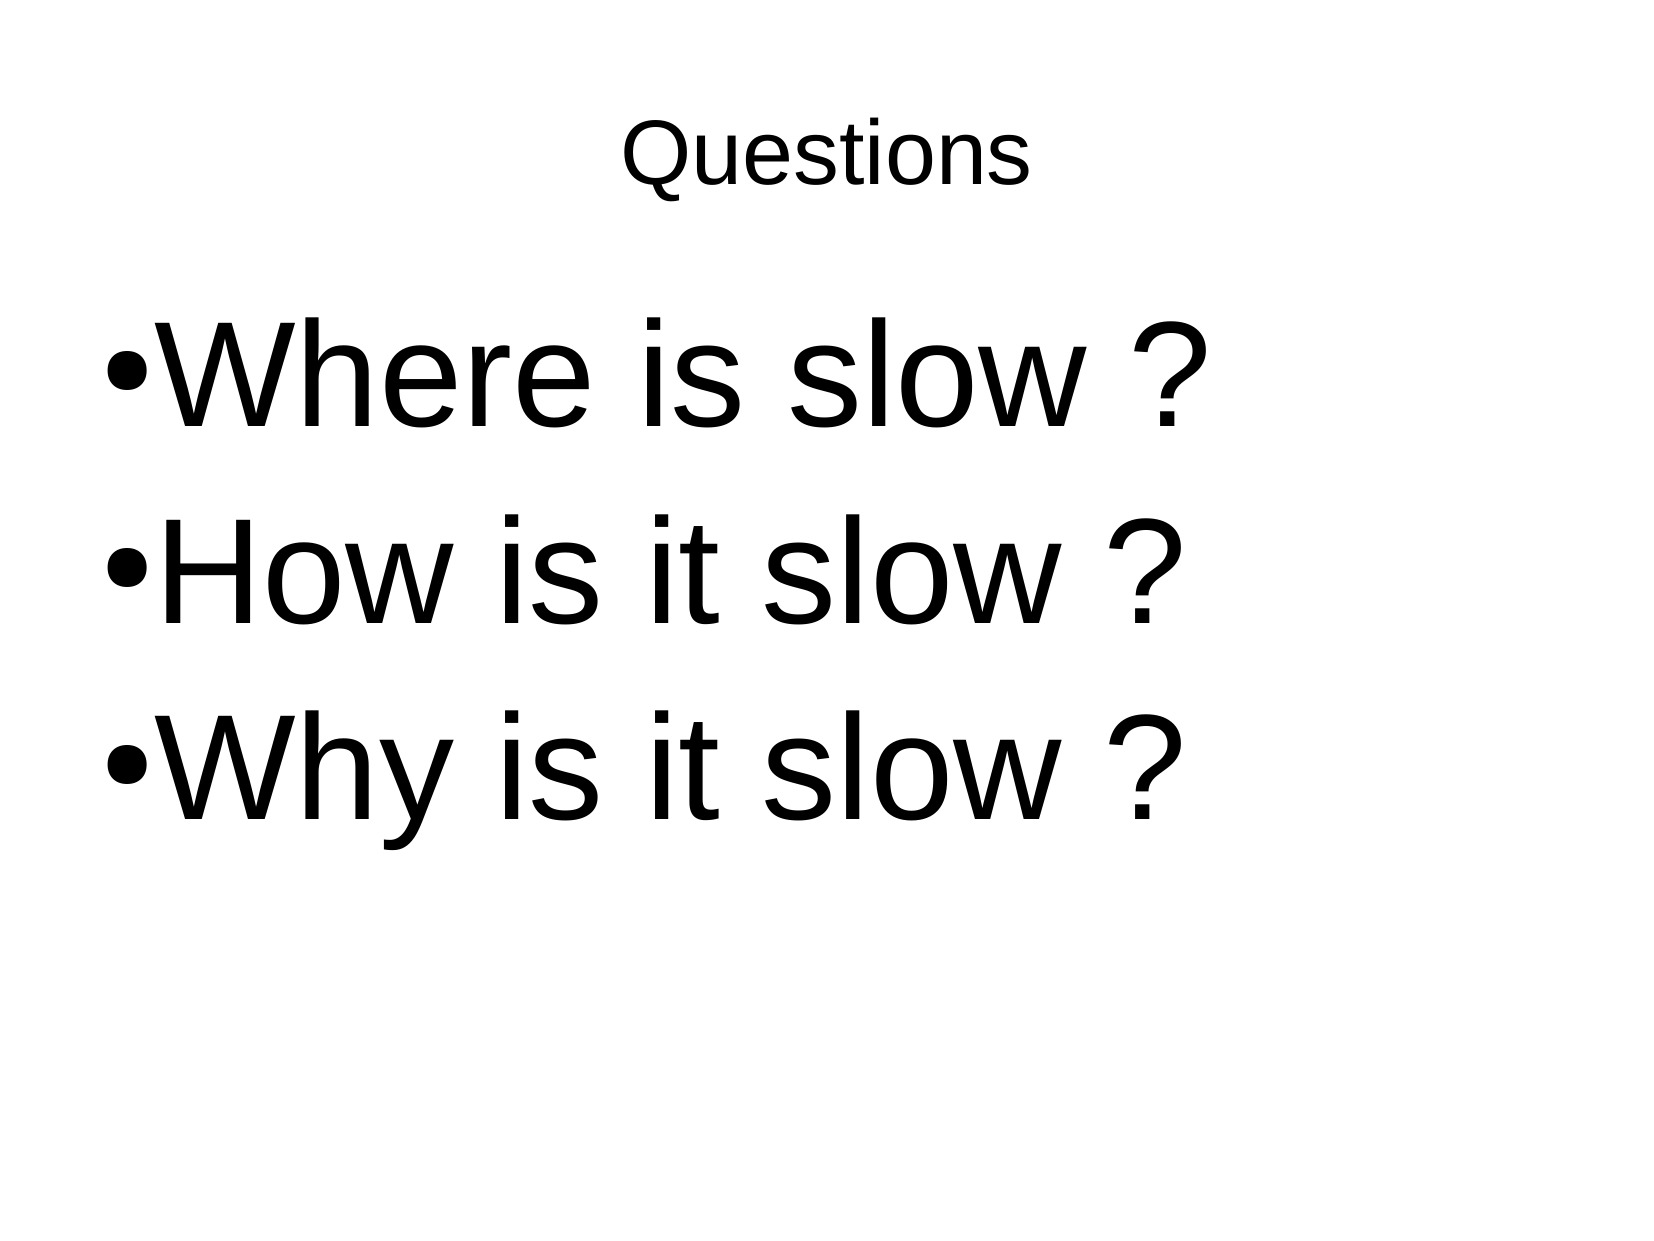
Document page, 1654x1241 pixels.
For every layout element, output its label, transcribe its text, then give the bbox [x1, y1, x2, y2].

list Where is slow ? How is it slow ? Why is it slow ? [82, 290, 1571, 1010]
title Questions [82, 49, 1571, 257]
